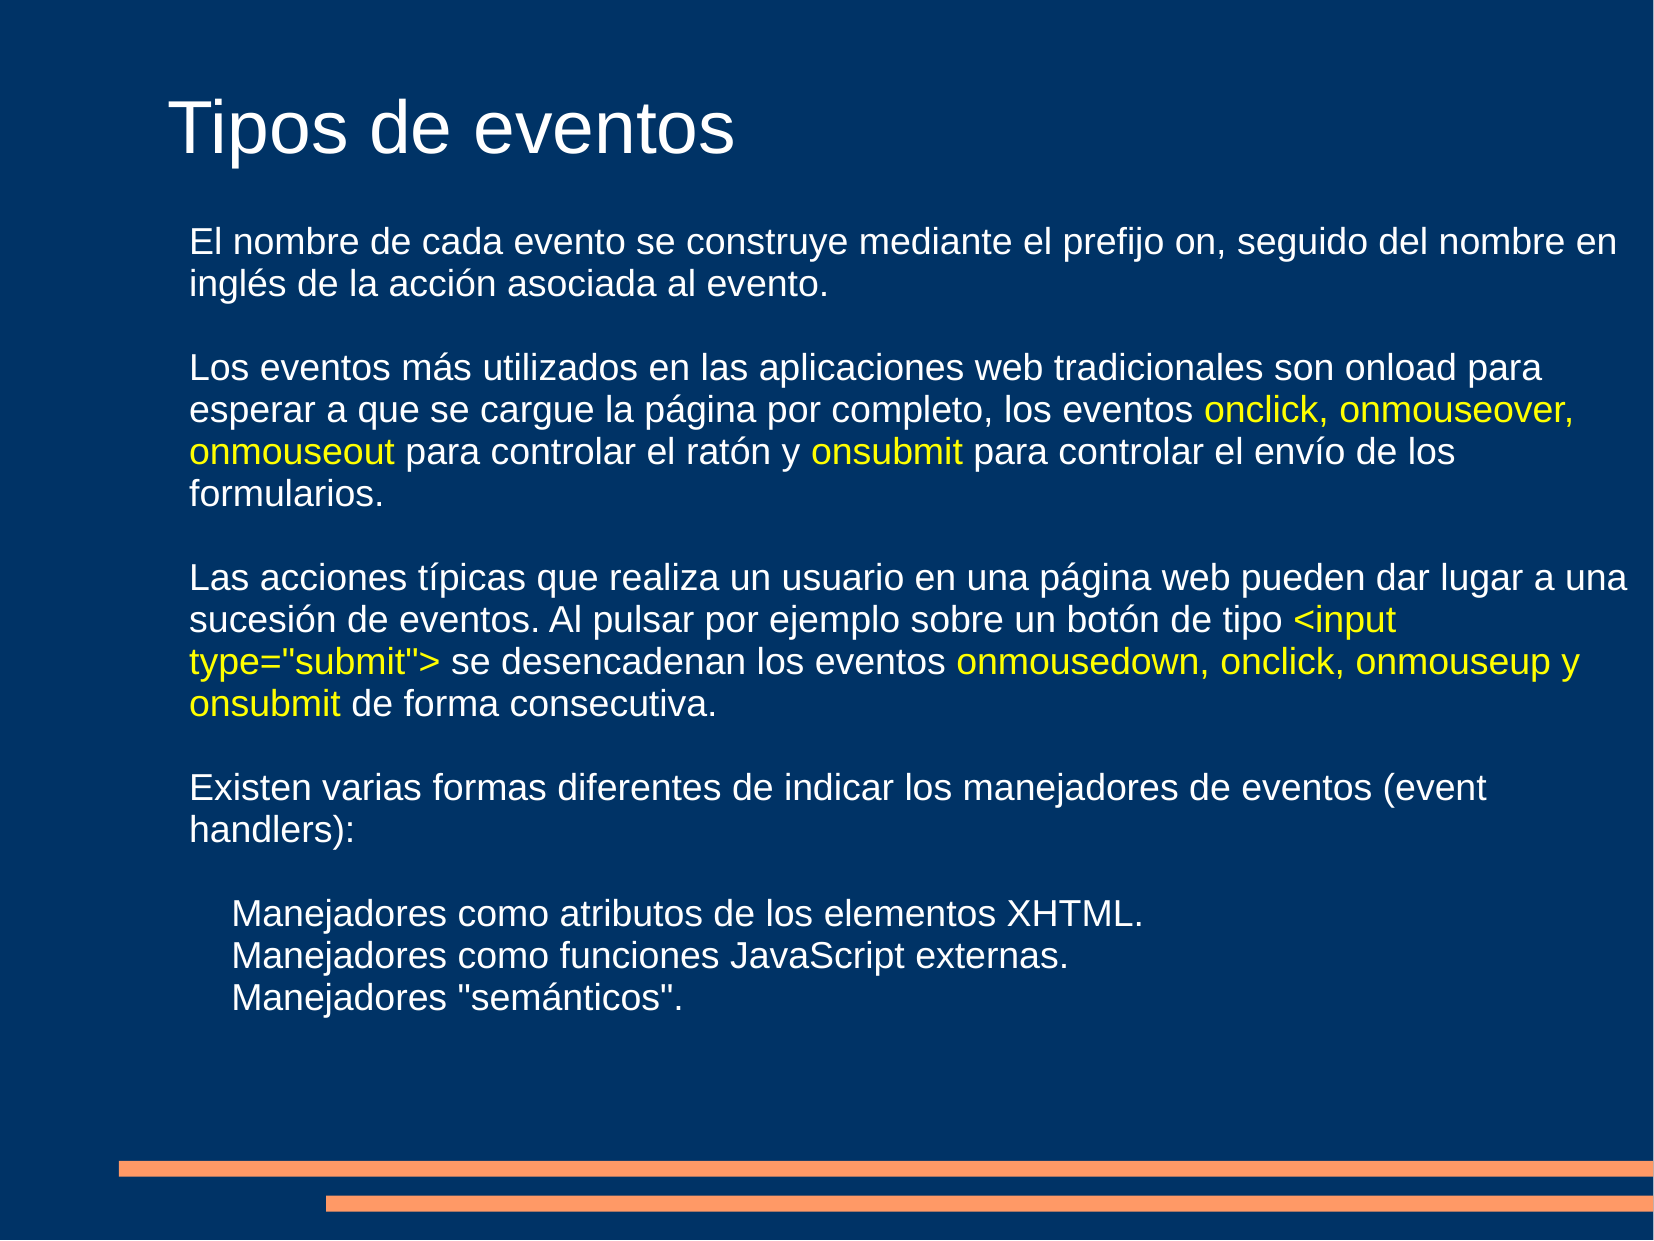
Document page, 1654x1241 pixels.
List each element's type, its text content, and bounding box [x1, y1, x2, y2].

text_box Tipos de eventos [153, 78, 1152, 178]
text_box El nombre de cada evento se construye mediante el prefijo on, seguido del nombre en inglés de la acción asociada al evento. Los eventos más utilizados en las aplicaciones web tradicionales son onload para esperar a que se cargue la página por completo, los eventos onclick, onmouseover, onmouseout para controlar el ratón y onsubmit para controlar el envío de los formularios. Las acciones típicas que realiza un usuario en una página web pueden dar lugar a una sucesión de eventos. Al pulsar por ejemplo sobre un botón de tipo <input type="submit"> se desencadenan los eventos onmousedown, onclick, onmouseup y onsubmit de forma consecutiva. Existen varias formas diferentes de indicar los manejadores de eventos (event handlers): Manejadores como atributos de los elementos XHTML. Manejadores como funciones JavaScript externas. Manejadores "semánticos". [174, 212, 1654, 1152]
